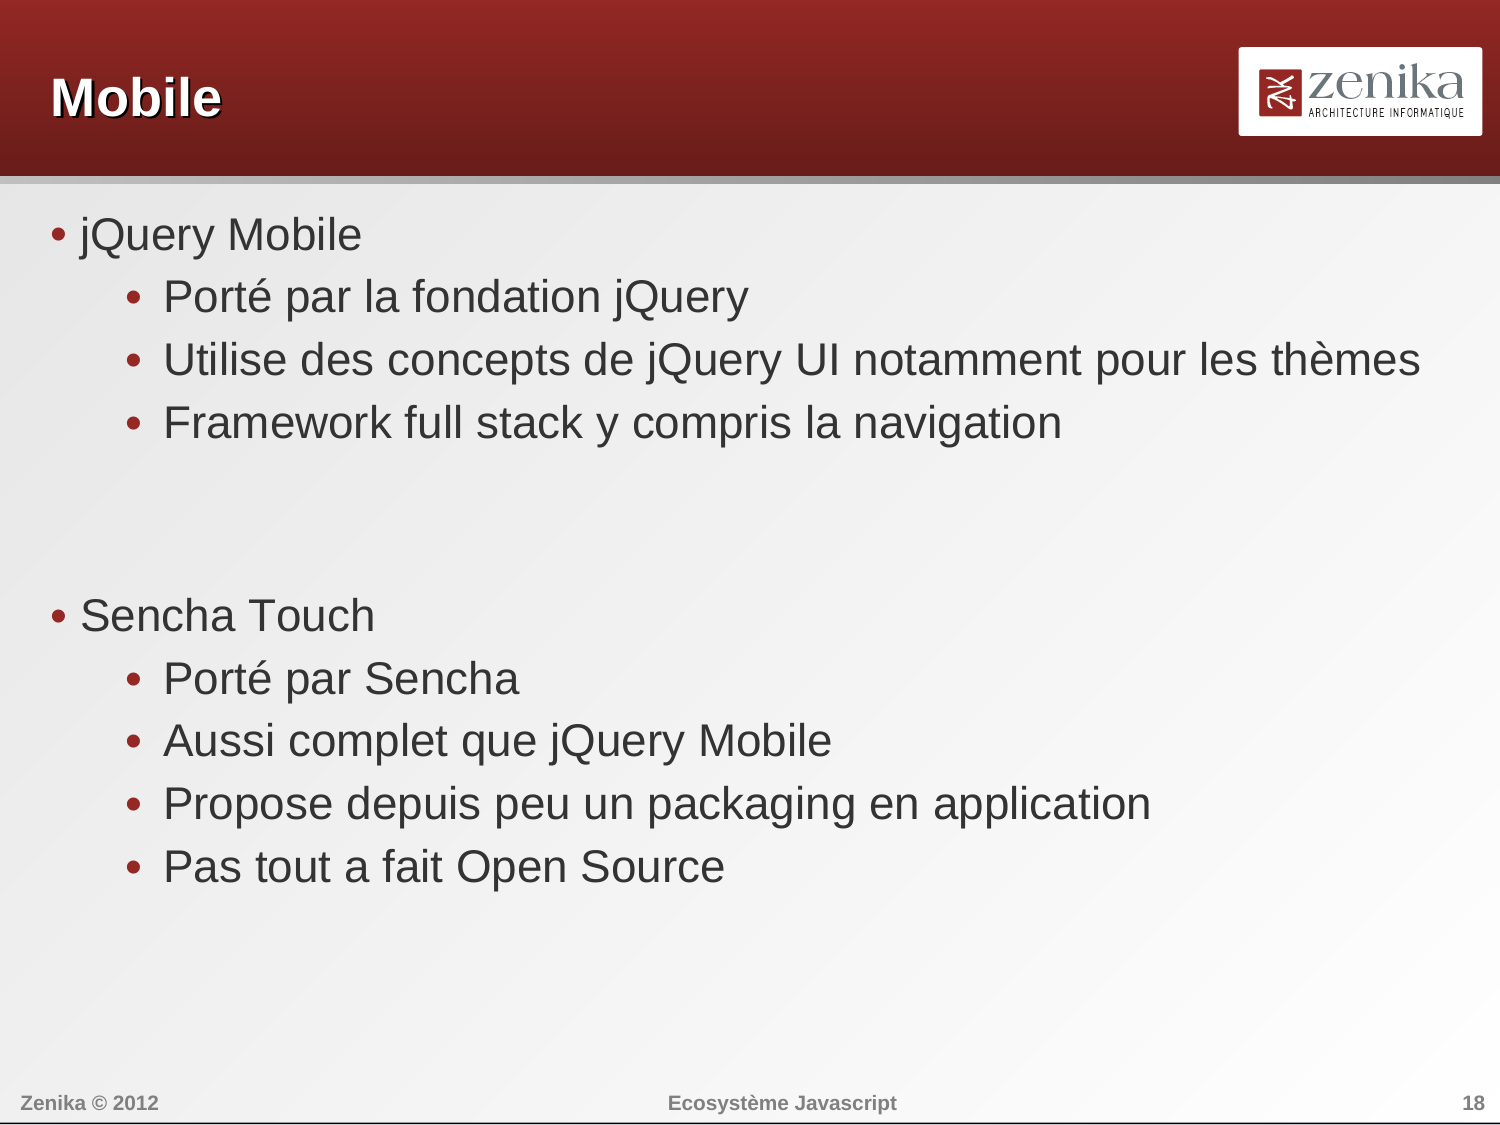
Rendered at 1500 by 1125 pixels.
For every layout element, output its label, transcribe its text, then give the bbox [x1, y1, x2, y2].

picture [1257, 58, 1464, 125]
list jQuery Mobile Porté par la fondation jQuery Utilise des concepts de jQuery UI notamment pour les thèmes Framework full stack y compris la navigation Sencha Touch Porté par Sencha Aussi complet que jQuery Mobile Propose depuis peu un packaging en application Pas tout a fait Open Source [50, 208, 1435, 958]
title Mobile [50, 3, 1206, 192]
